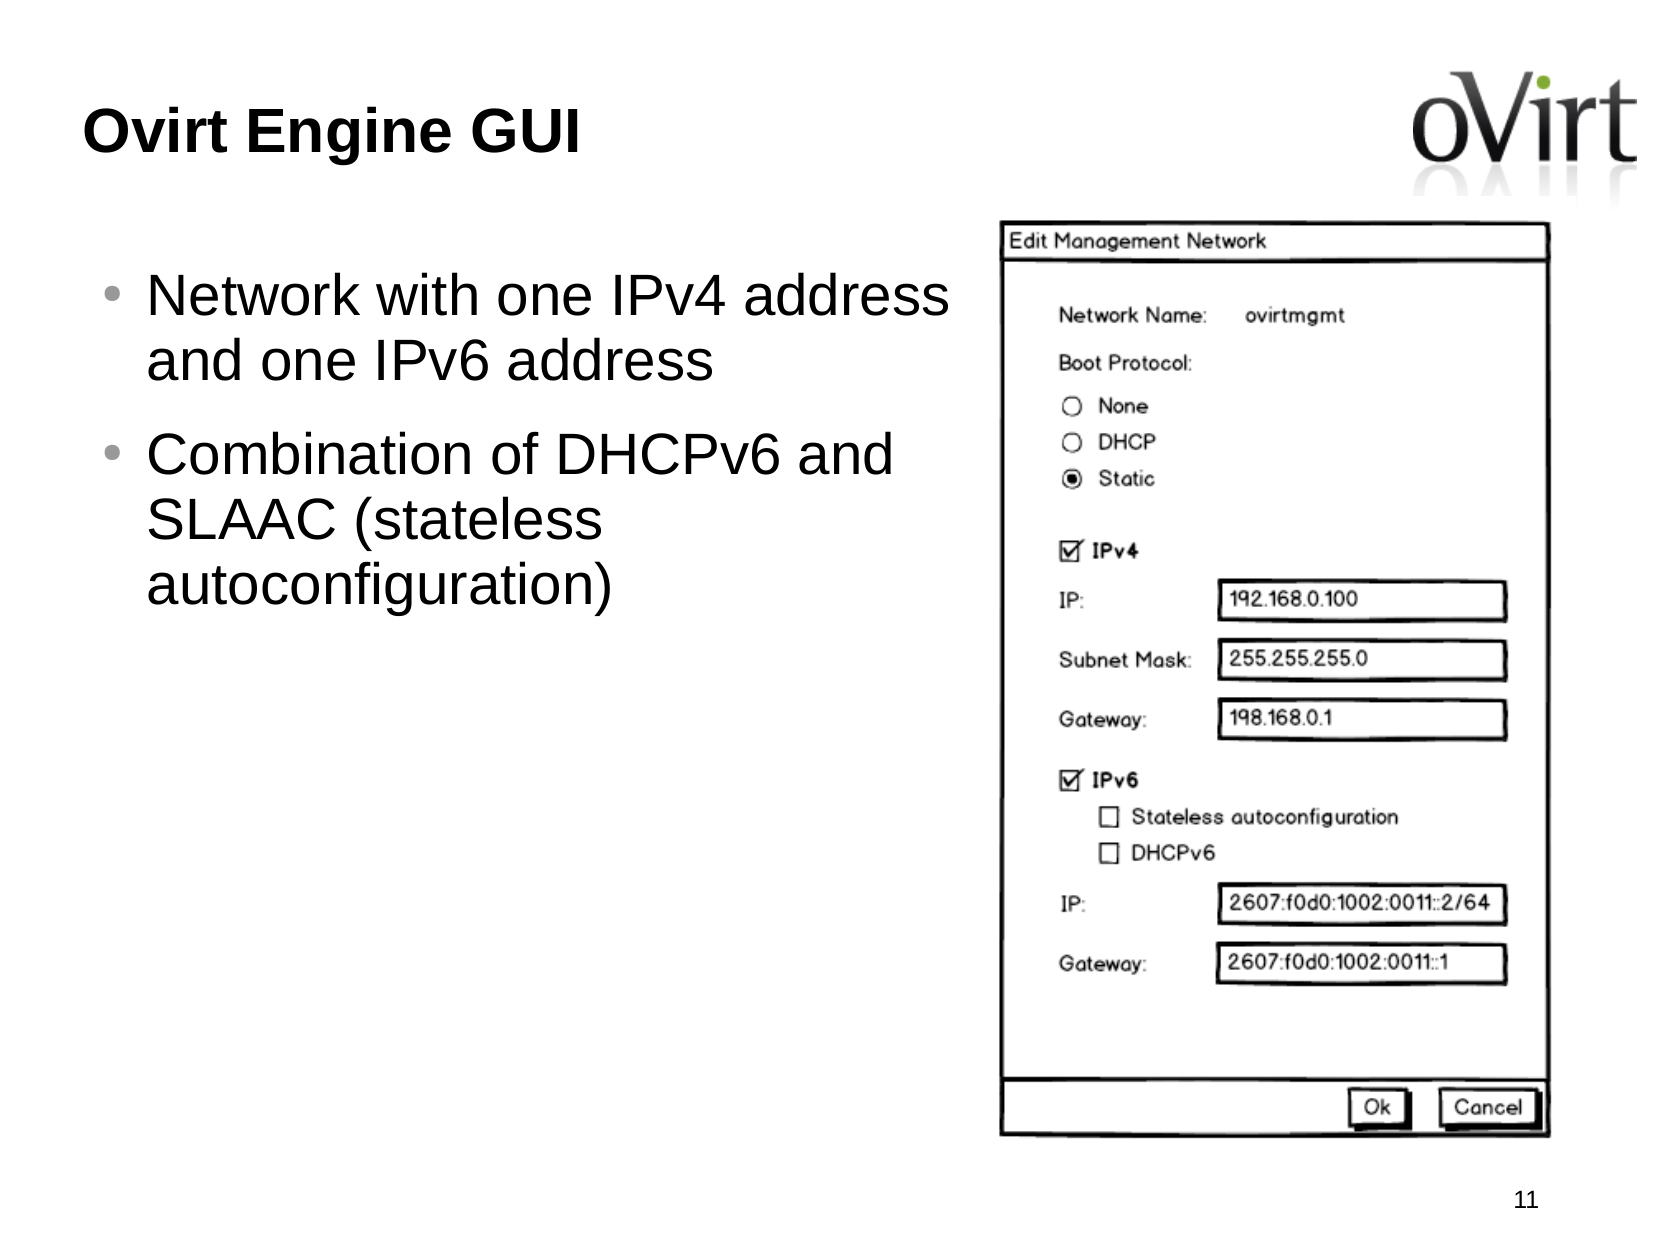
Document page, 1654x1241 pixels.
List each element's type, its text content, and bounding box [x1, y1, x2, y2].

list Network with one IPv4 address and one IPv6 address Combination of DHCPv6 and SLAAC (stateless autoconfiguration) [86, 262, 975, 1039]
picture [975, 63, 1637, 1163]
title Ovirt Engine GUI [82, 37, 1303, 226]
